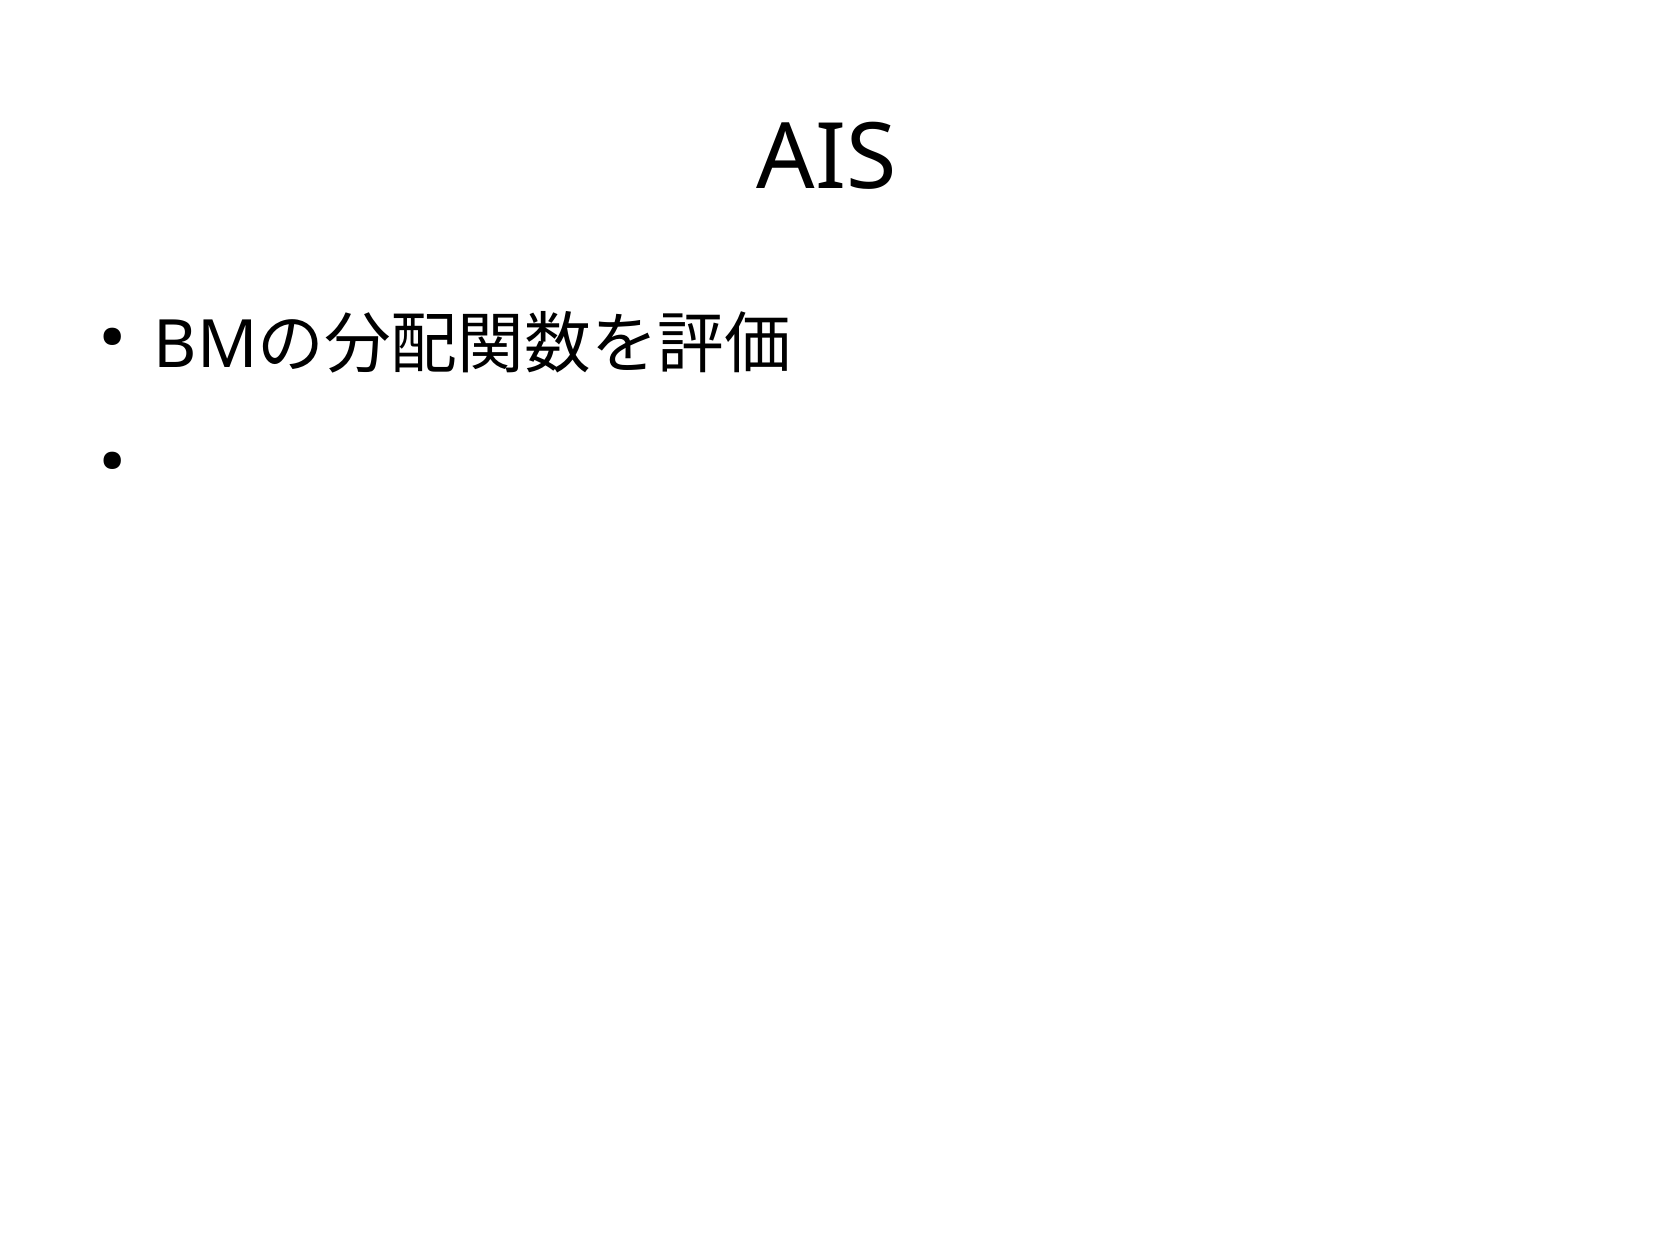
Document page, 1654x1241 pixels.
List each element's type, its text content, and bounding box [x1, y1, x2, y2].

title AIS [82, 49, 1571, 257]
list BMの分配関数を評価 [82, 290, 1571, 1109]
